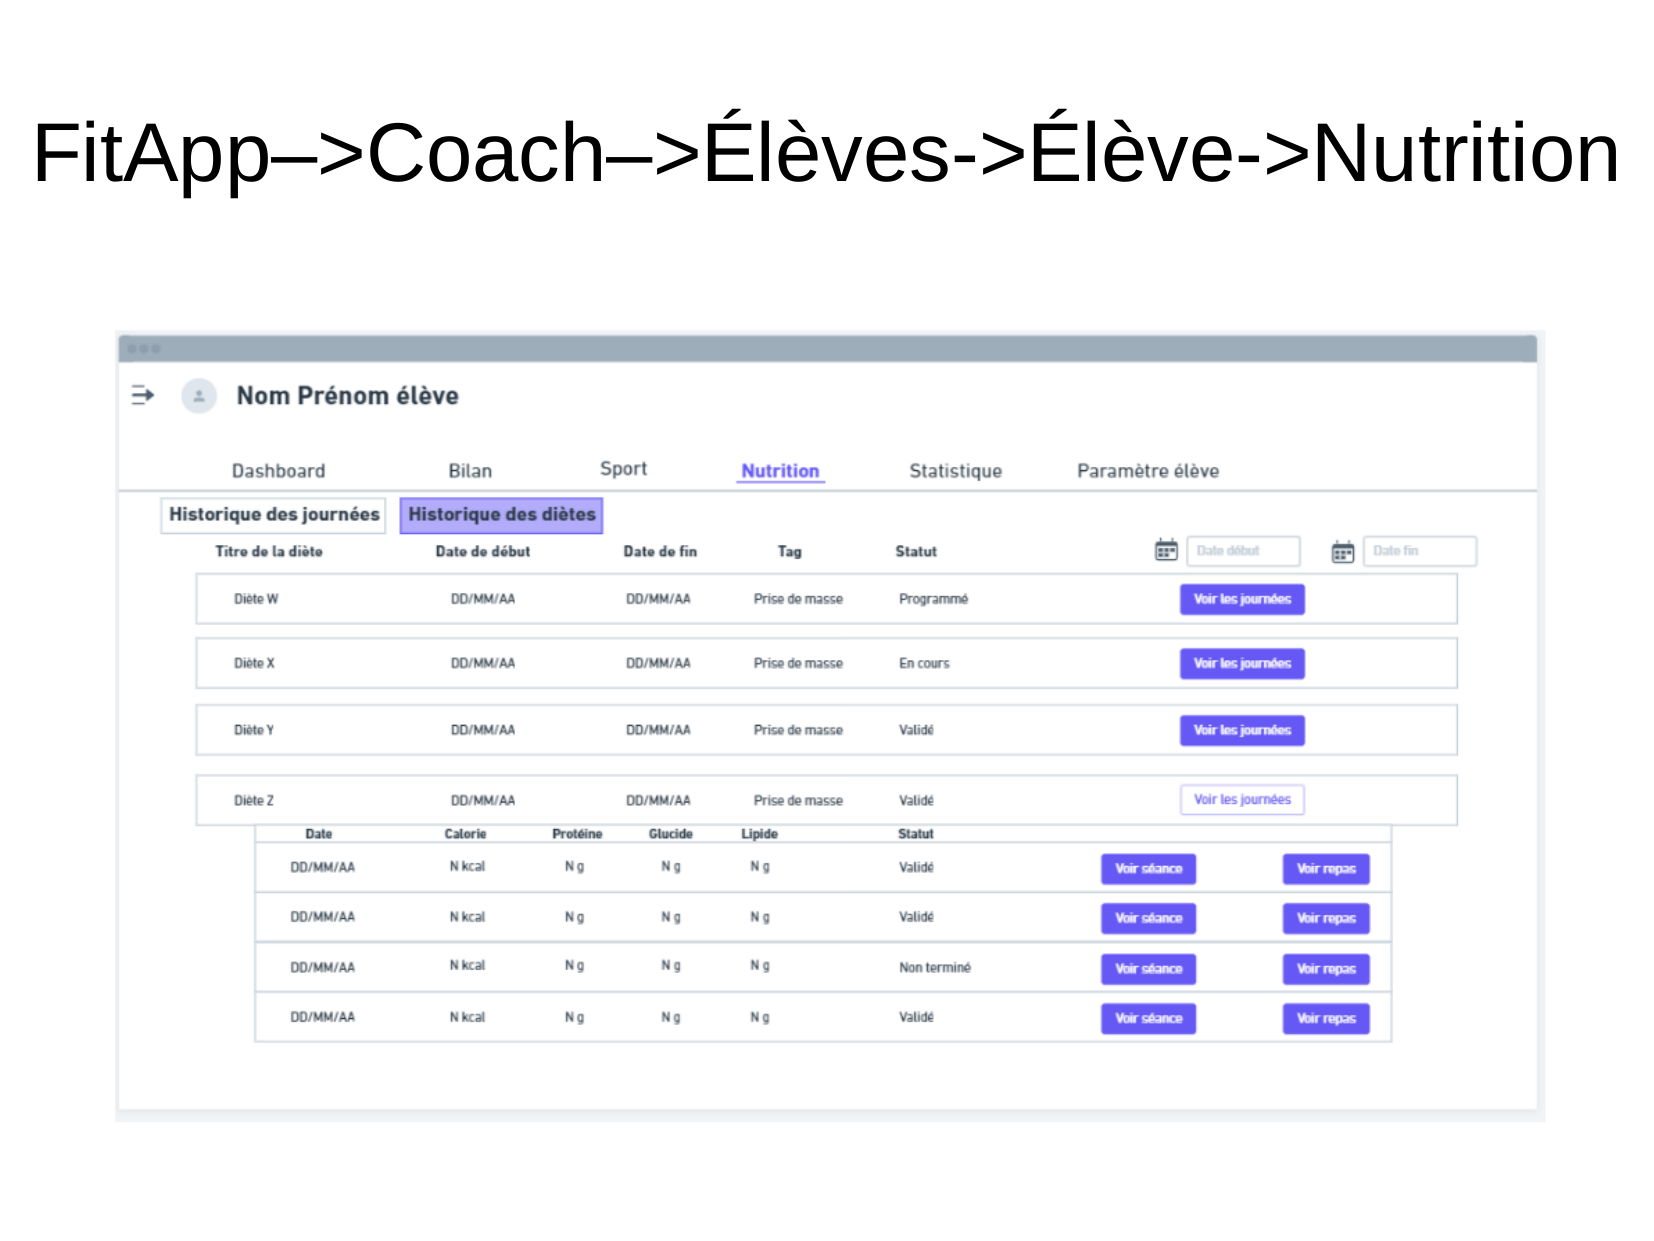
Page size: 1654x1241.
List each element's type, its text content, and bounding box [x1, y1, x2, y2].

picture [100, 318, 1554, 1129]
title FitApp–>Coach–>Élèves->Élève->Nutrition [23, 49, 1630, 257]
